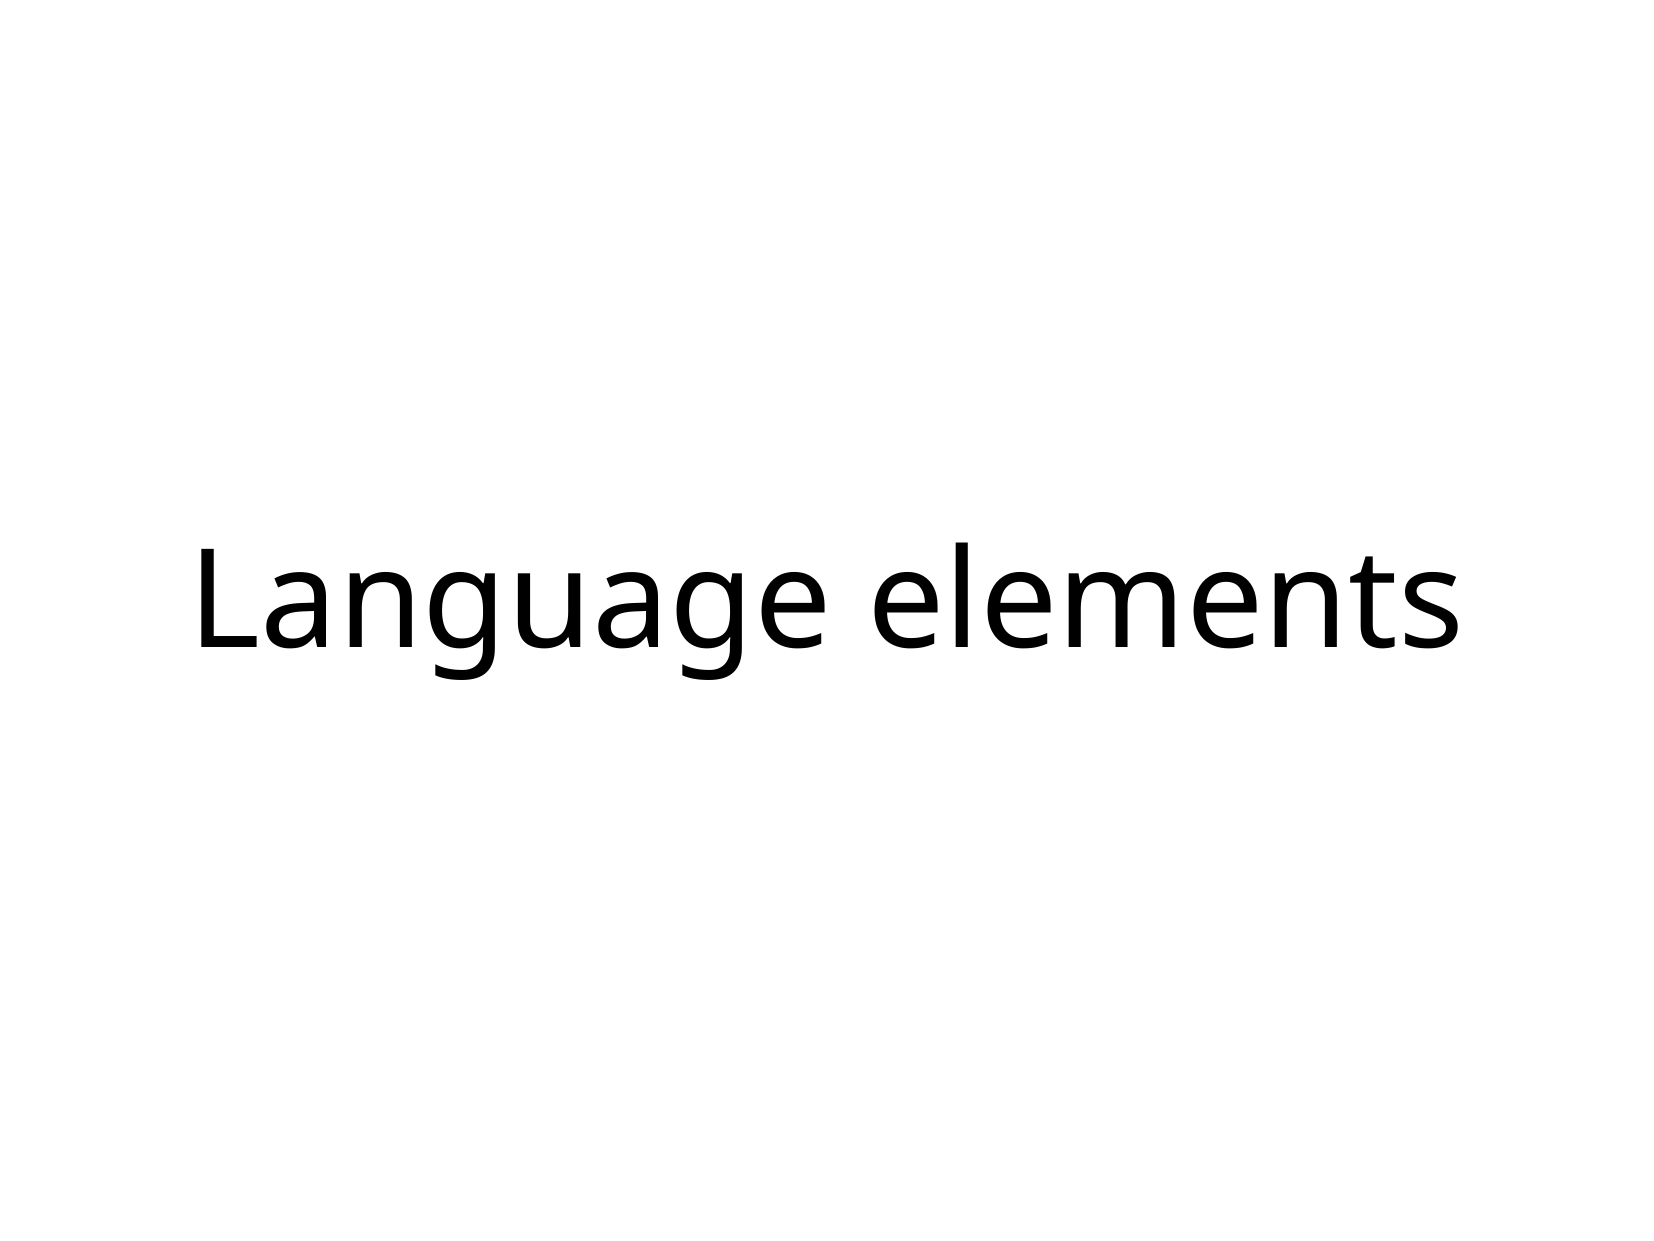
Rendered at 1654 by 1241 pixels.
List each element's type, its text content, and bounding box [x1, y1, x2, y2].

subtitle Language elements [82, 114, 1571, 1075]
